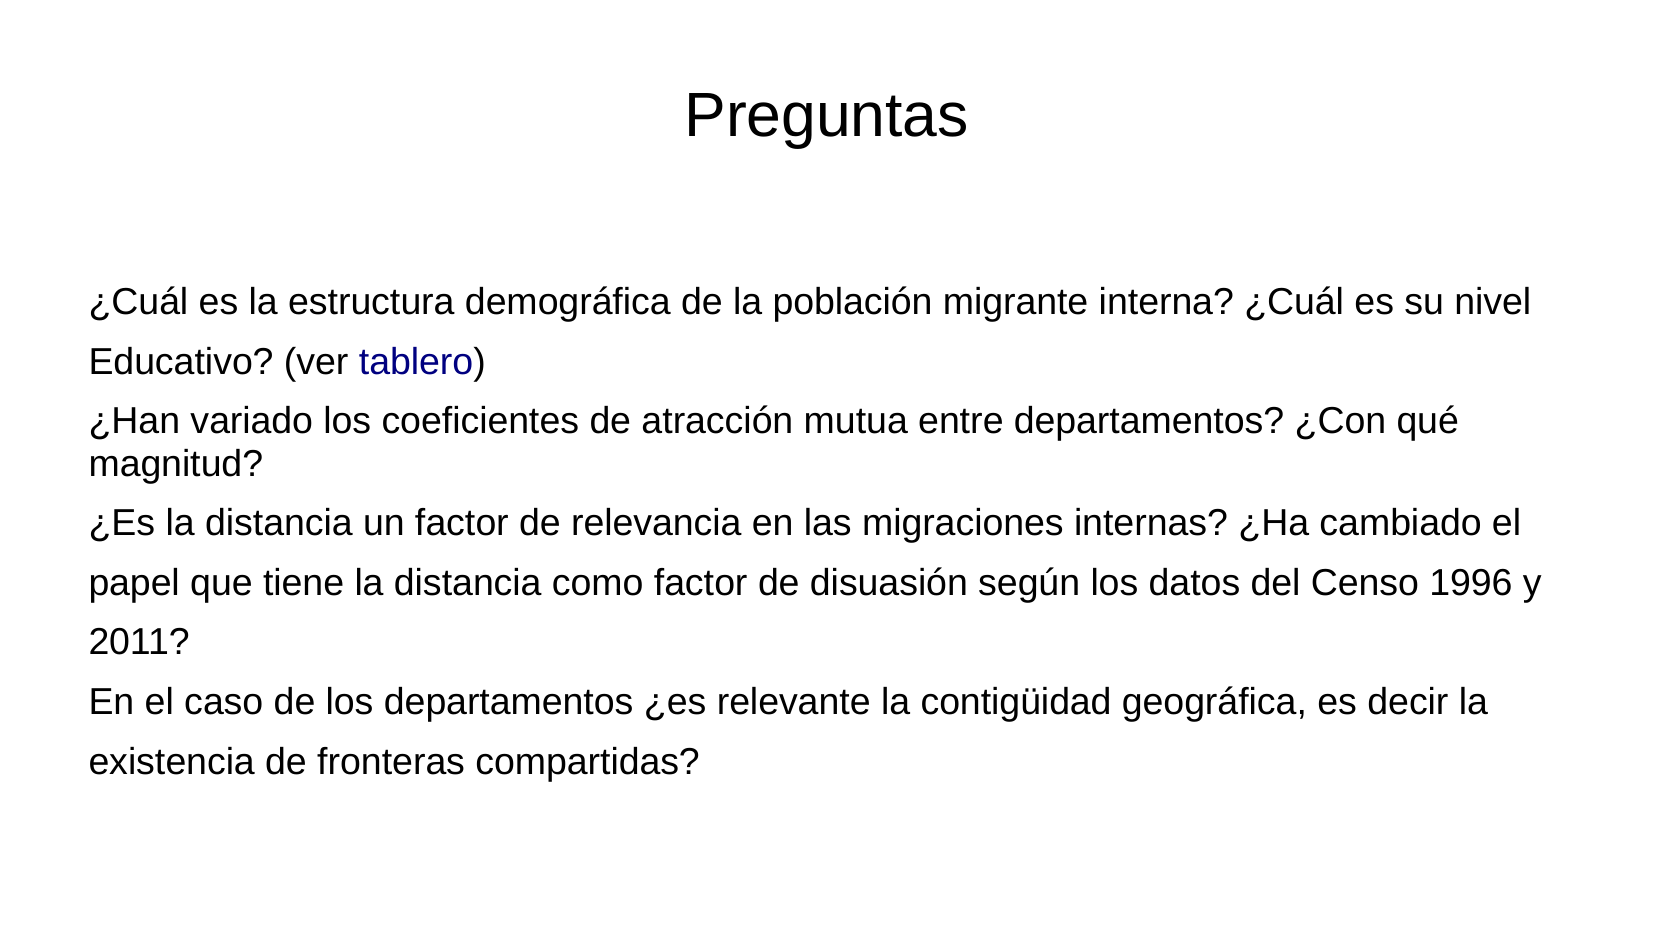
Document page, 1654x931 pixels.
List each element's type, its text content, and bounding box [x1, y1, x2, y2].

subtitle ¿Cuál es la estructura demográfica de la población migrante interna? ¿Cuál es su nivel Educativo? (ver tablero) ¿Han variado los coeficientes de atracción mutua entre departamentos? ¿Con qué magnitud? ¿Es la distancia un factor de relevancia en las migraciones internas? ¿Ha cambiado el papel que tiene la distancia como factor de disuasión según los datos del Censo 1996 y 2011? En el caso de los departamentos ¿es relevante la contigüidad geográfica, es decir la existencia de fronteras compartidas? [88, 177, 1565, 886]
title Preguntas [82, 37, 1571, 193]
